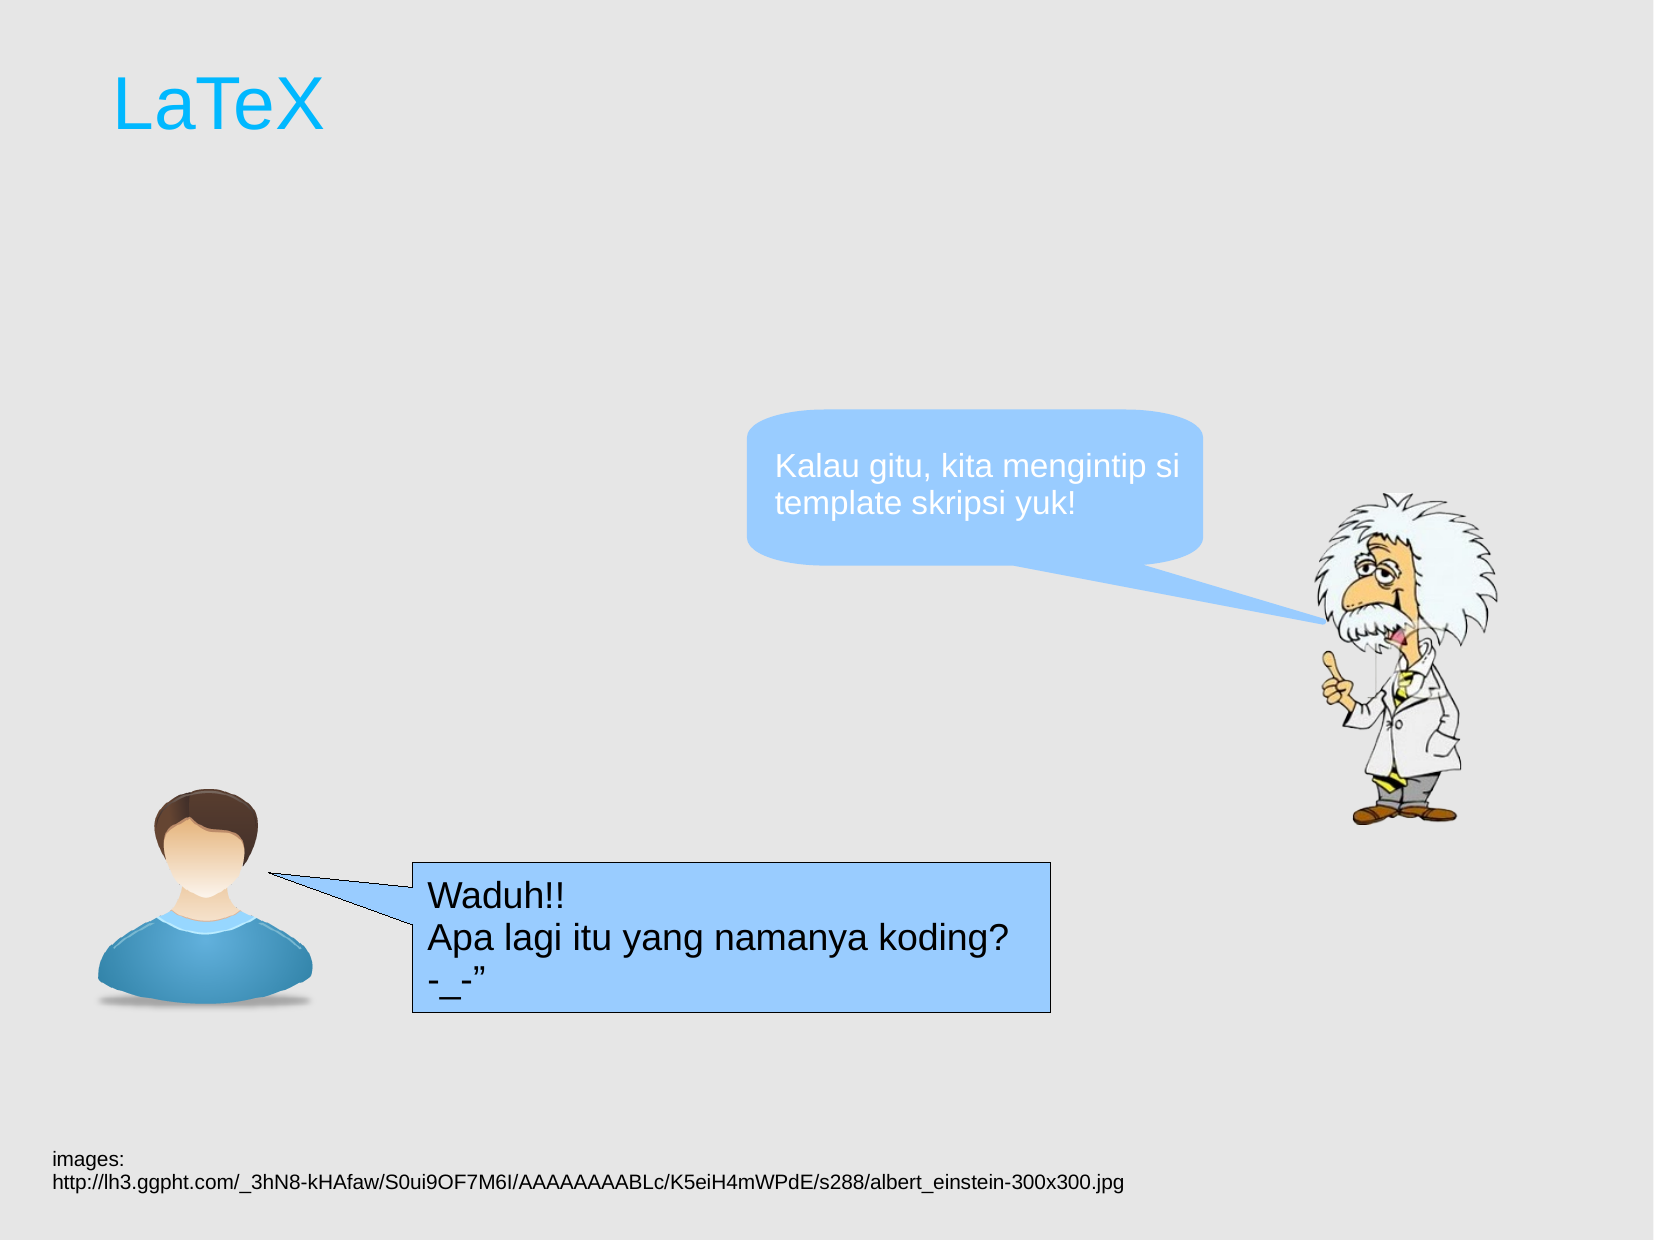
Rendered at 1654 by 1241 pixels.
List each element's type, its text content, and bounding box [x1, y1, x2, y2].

text_box Kalau gitu, kita mengintip si template skripsi yuk! [760, 440, 1205, 530]
text_box [750, 412, 1324, 622]
title LaTeX [112, 56, 1571, 151]
picture [1312, 493, 1501, 826]
text_box Waduh!! Apa lagi itu yang namanya koding? -_-” [268, 862, 1051, 1013]
picture [75, 787, 338, 1013]
text_box images: http://lh3.ggpht.com/_3hN8-kHAfaw/S0ui9OF7M6I/AAAAAAAABLc/K5eiH4mWPdE/s288/albert_einstein-300x300.jpg [37, 1140, 1267, 1201]
